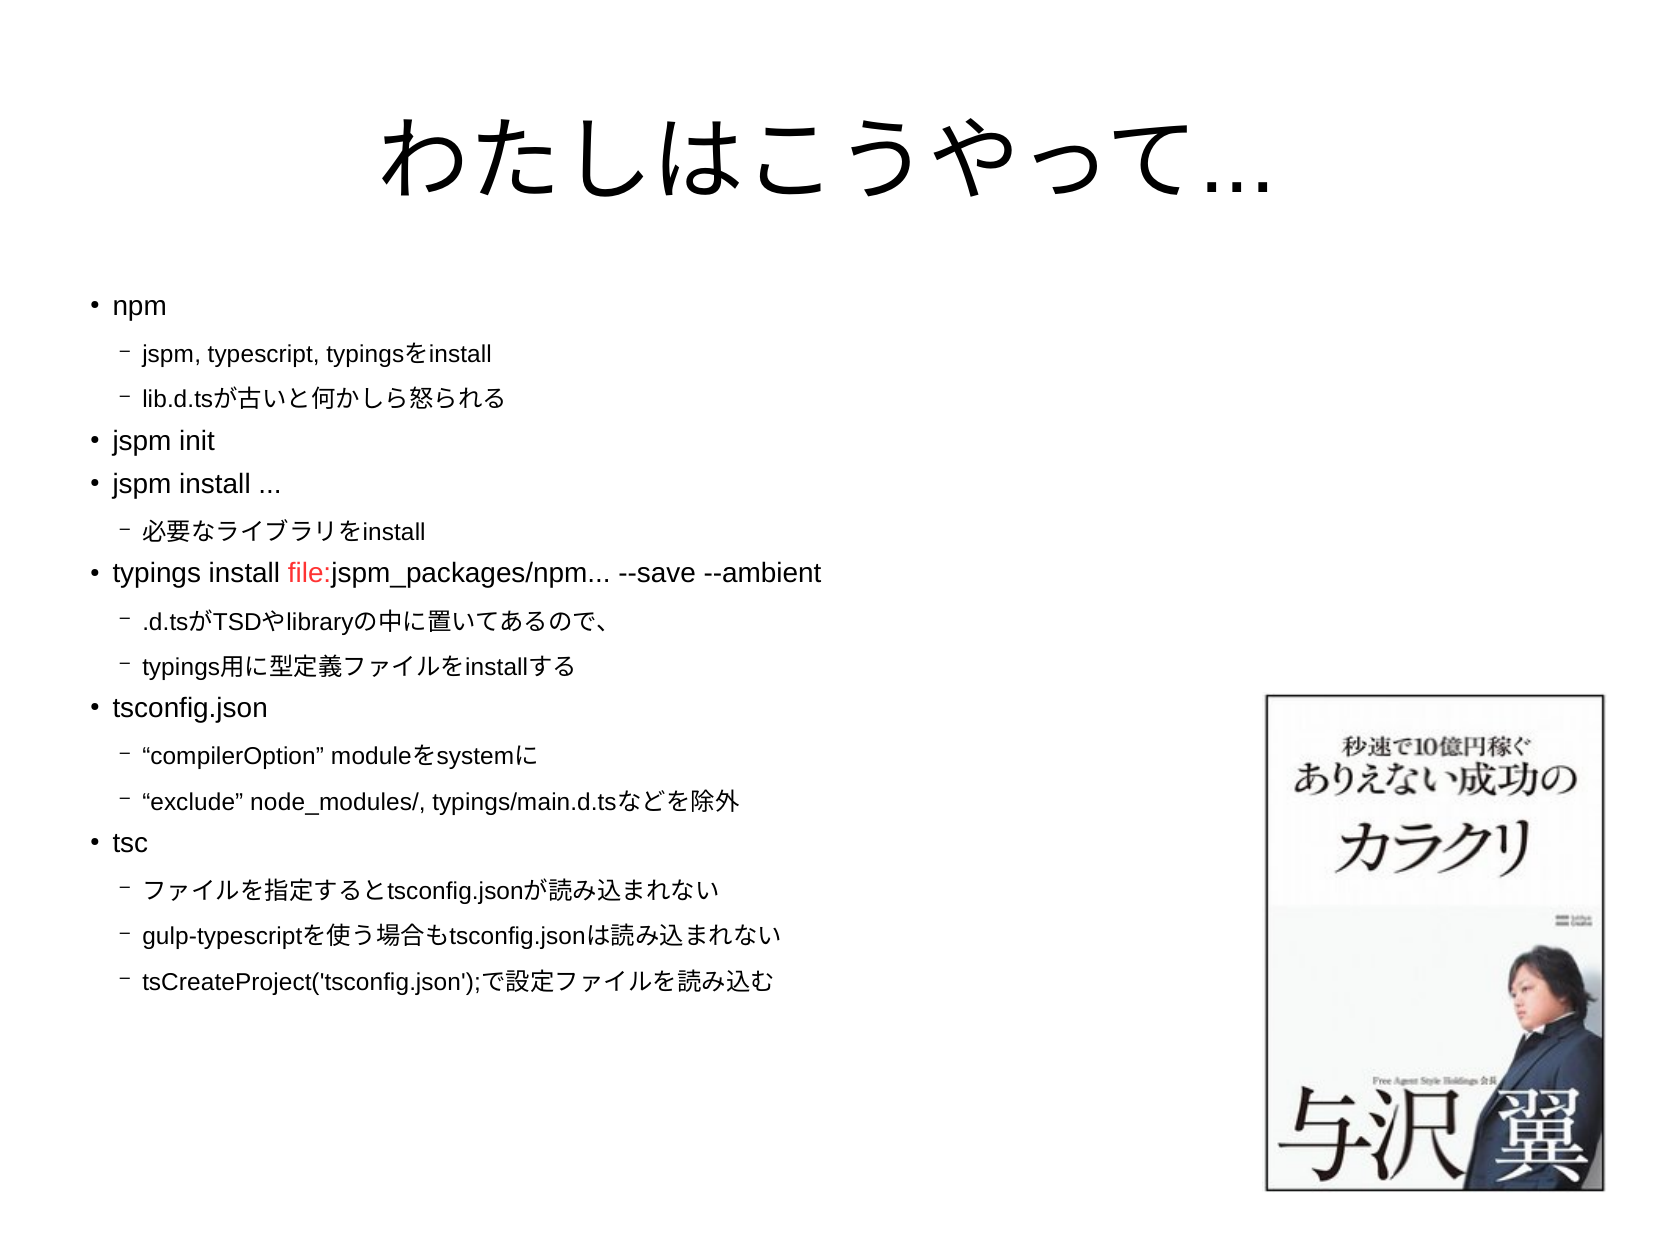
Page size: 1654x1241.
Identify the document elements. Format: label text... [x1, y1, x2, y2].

title わたしはこうやって... [82, 49, 1571, 257]
list npm jspm, typescript, typingsをinstall lib.d.tsが古いと何かしら怒られる jspm init jspm install ... 必要なライブラリをinstall typings install file:jspm_packages/npm... --save --ambient .d.tsがTSDやlibraryの中に置いてあるので、 typings用に型定義ファイルをinstallする tsconfig.json “compilerOption” moduleをsystemに “exclude” node_modules/, typings/main.d.tsなどを除外 tsc ファイルを指定するとtsconfig.jsonが読み込まれない gulp-typescriptを使う場合もtsconfig.jsonは読み込まれない tsCreateProject('tsconfig.json');で設定ファイルを読み込む [82, 290, 1571, 1010]
picture [1262, 692, 1607, 1193]
